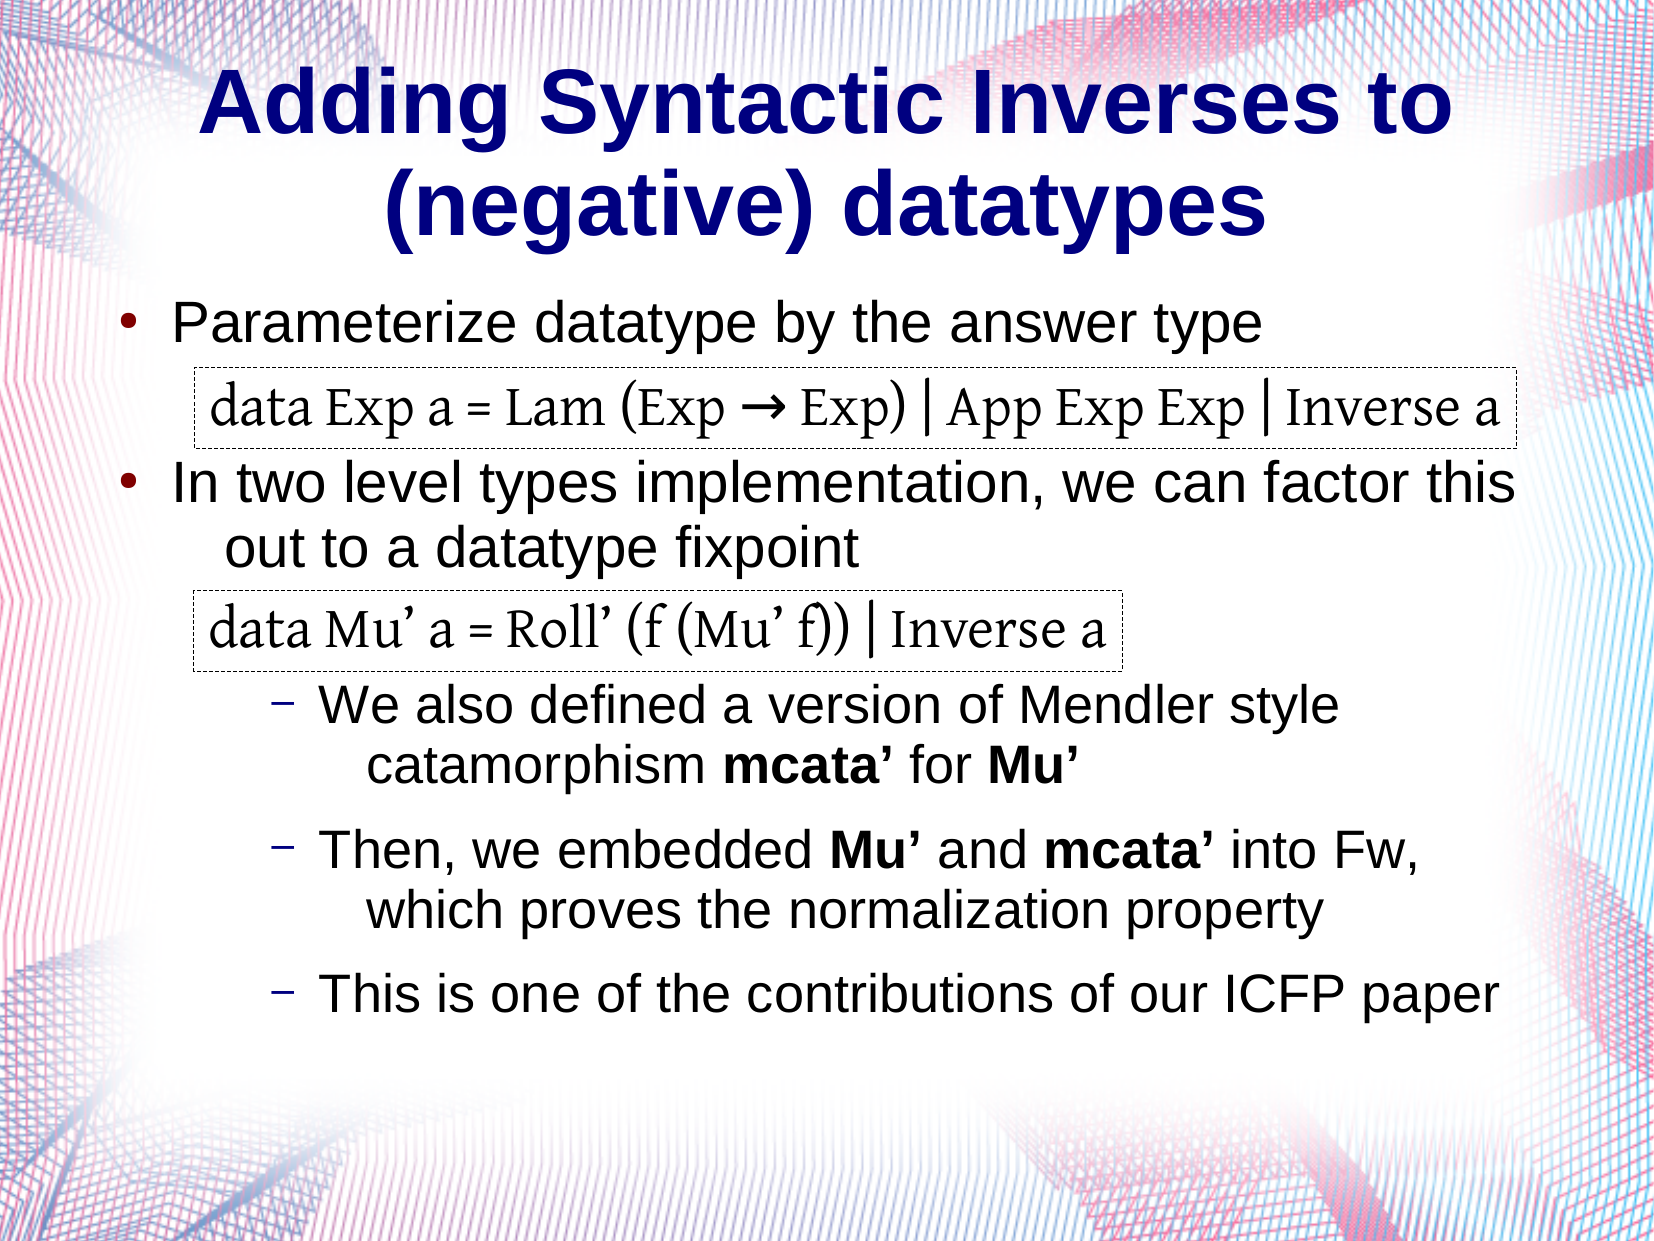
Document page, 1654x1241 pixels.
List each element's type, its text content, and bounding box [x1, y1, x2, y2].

title Adding Syntactic Inverses to (negative) datatypes [82, 49, 1571, 257]
list Parameterize datatype by the answer type In two level types implementation, we can factor this out to a datatype fixpoint We also defined a version of Mendler style catamorphism mcata’ for Mu’ Then, we embedded Mu’ and mcata’ into Fw, which proves the normalization property This is one of the contributions of our ICFP paper [82, 290, 1560, 1109]
text_box data Exp a = Lam (Exp → Exp) | App Exp Exp | Inverse a [194, 367, 1512, 449]
text_box data Mu’ a = Roll’ (f (Mu’ f)) | Inverse a [193, 590, 1123, 672]
picture [0, 0, 1654, 1241]
